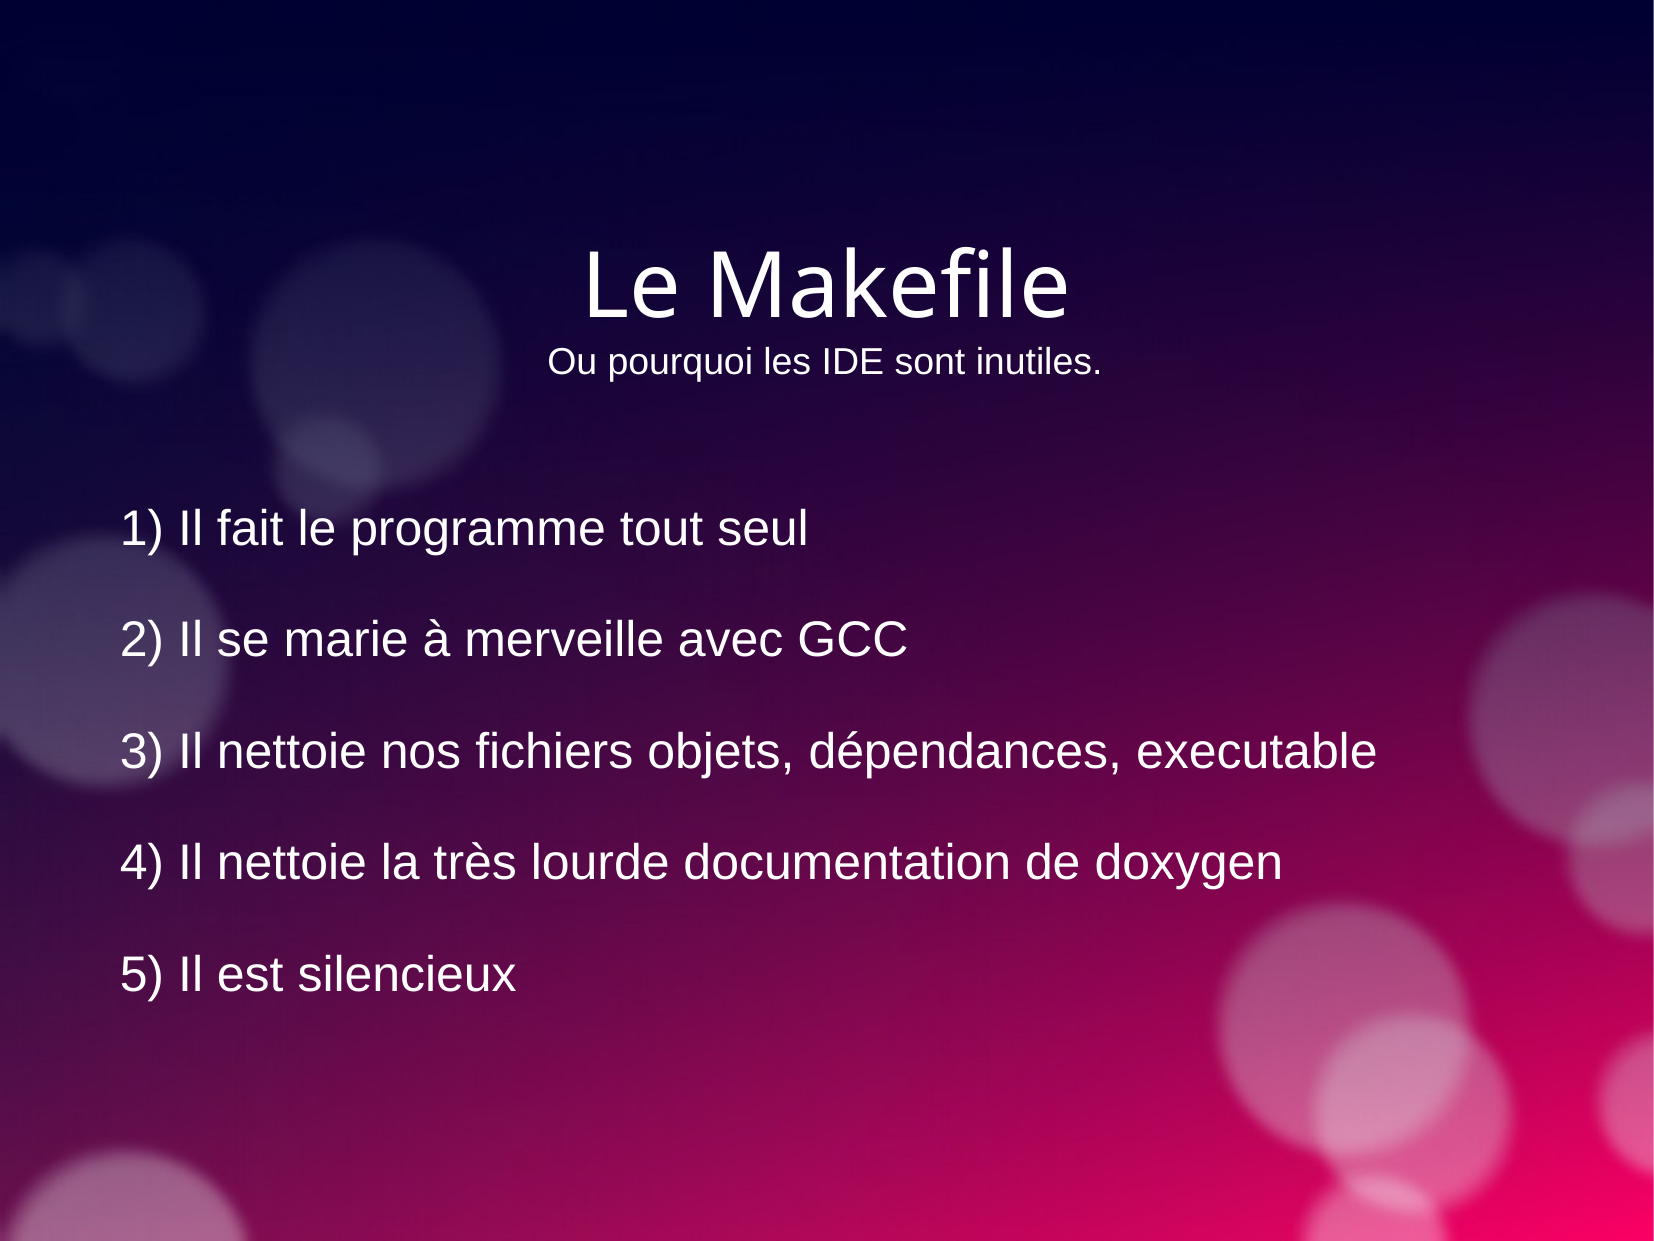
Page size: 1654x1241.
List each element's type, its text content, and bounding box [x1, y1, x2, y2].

text_box Il fait le programme tout seul Il se marie à merveille avec GCC Il nettoie nos fichiers objets, dépendances, executable Il nettoie la très lourde documentation de doxygen Il est silencieux [105, 492, 1546, 1066]
text_box Le Makefile [360, 218, 1293, 333]
text_box Ou pourquoi les IDE sont inutiles. [0, 333, 1651, 391]
picture [0, 0, 1654, 1241]
